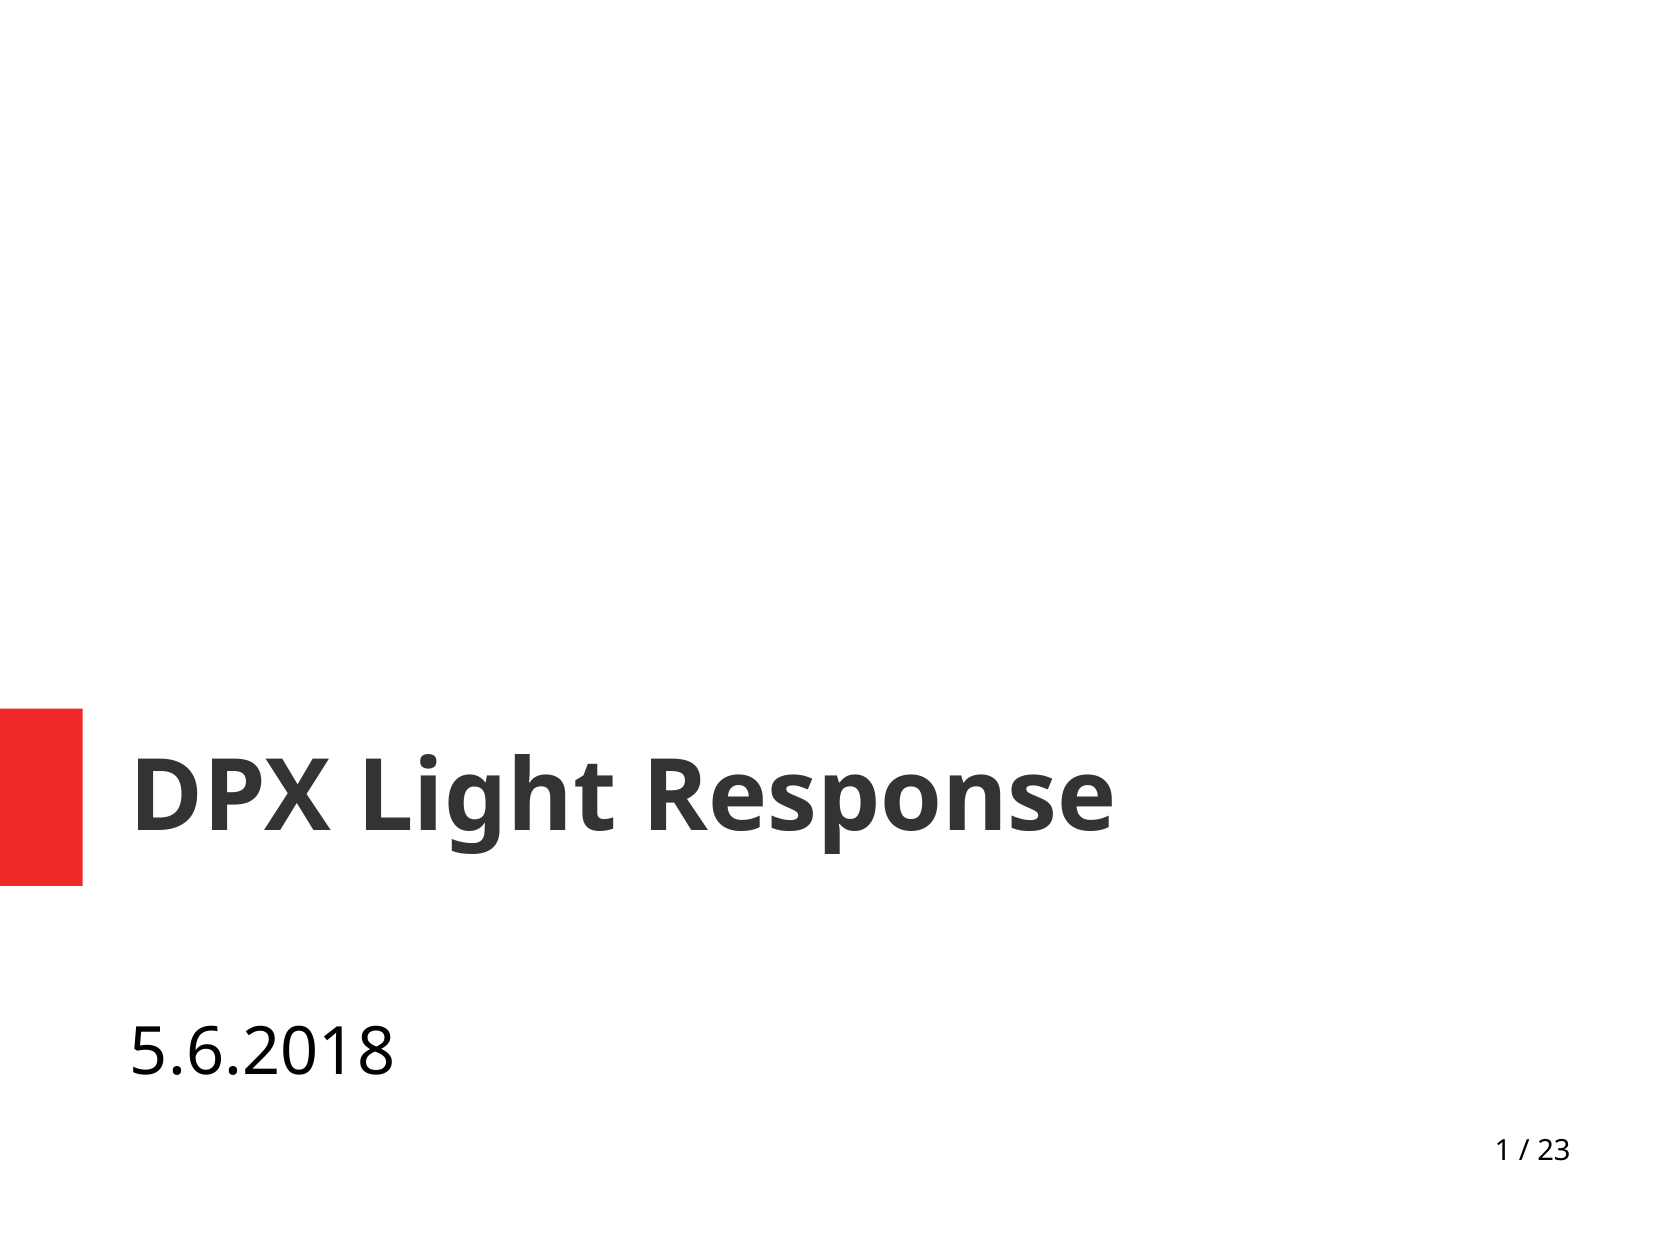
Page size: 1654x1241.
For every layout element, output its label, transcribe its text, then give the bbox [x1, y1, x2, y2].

subtitle 5.6.2018 [129, 968, 1536, 1130]
title DPX Light Response [129, 673, 1536, 910]
